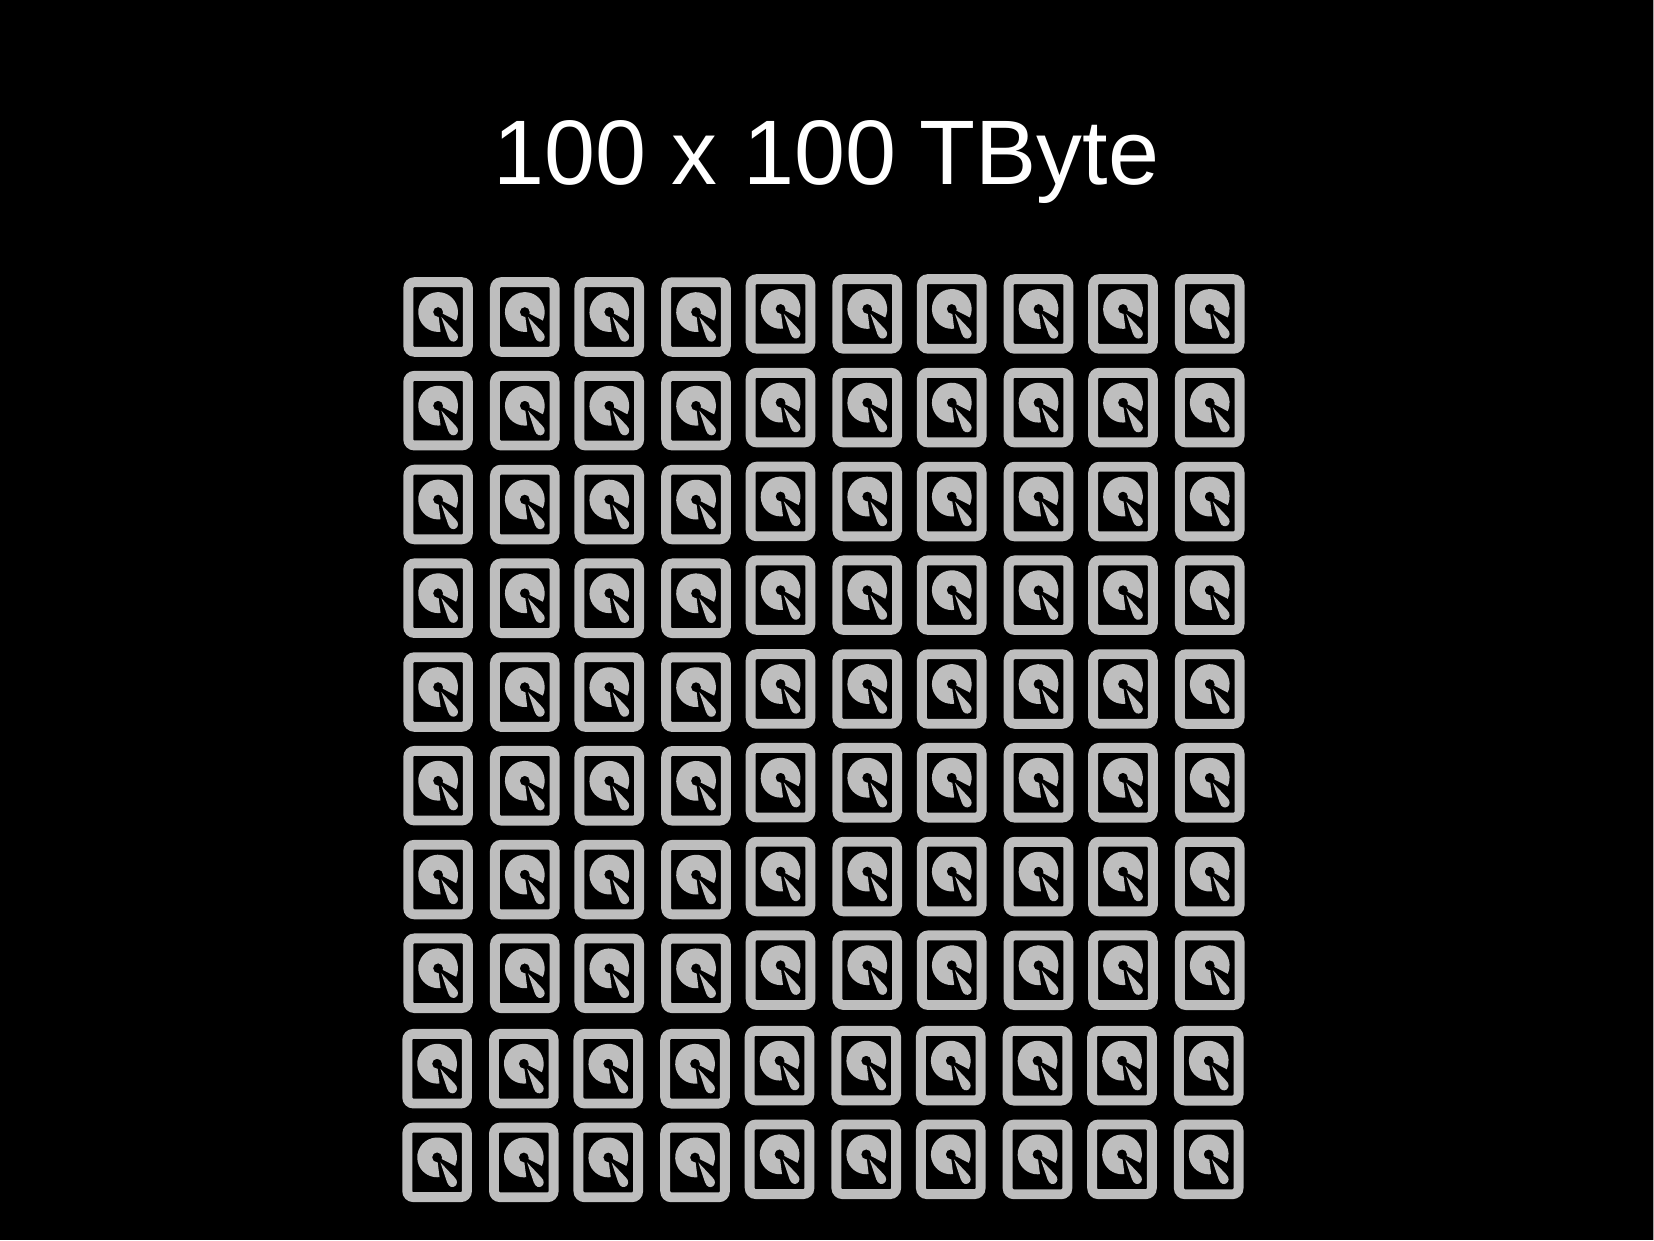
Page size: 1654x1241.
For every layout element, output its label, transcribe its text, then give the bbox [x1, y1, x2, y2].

picture [395, 931, 481, 1016]
picture [825, 459, 995, 544]
picture [996, 834, 1166, 919]
picture [482, 931, 652, 1016]
picture [1167, 365, 1252, 450]
picture [1167, 740, 1252, 826]
picture [825, 740, 995, 826]
picture [653, 927, 823, 1016]
picture [652, 1023, 822, 1112]
picture [1166, 1023, 1251, 1108]
picture [825, 646, 995, 732]
picture [394, 1026, 480, 1111]
picture [395, 649, 481, 735]
picture [823, 1023, 994, 1108]
picture [395, 368, 481, 453]
picture [995, 1117, 1165, 1202]
picture [996, 927, 1166, 1013]
picture [1167, 271, 1252, 357]
picture [825, 834, 995, 919]
picture [996, 459, 1166, 544]
picture [481, 1120, 651, 1205]
picture [653, 552, 823, 641]
picture [1167, 459, 1252, 544]
picture [395, 274, 481, 360]
picture [995, 1023, 1165, 1108]
picture [996, 271, 1166, 357]
picture [482, 837, 652, 922]
picture [1167, 552, 1252, 638]
picture [1167, 928, 1252, 1013]
picture [653, 365, 823, 453]
picture [996, 552, 1166, 638]
picture [653, 271, 823, 360]
picture [395, 555, 481, 641]
title 100 x 100 TByte [82, 49, 1571, 257]
picture [394, 1120, 480, 1205]
picture [481, 1026, 651, 1111]
picture [482, 743, 652, 829]
picture [395, 837, 481, 922]
picture [653, 646, 823, 735]
picture [1167, 646, 1252, 732]
picture [482, 274, 652, 360]
picture [823, 1117, 994, 1202]
picture [1166, 1117, 1251, 1202]
picture [825, 927, 995, 1013]
picture [825, 365, 995, 450]
picture [996, 365, 1166, 450]
picture [825, 271, 995, 357]
picture [482, 555, 652, 641]
picture [482, 649, 652, 735]
picture [482, 368, 652, 453]
picture [653, 459, 823, 547]
picture [653, 834, 823, 922]
picture [996, 740, 1166, 826]
picture [395, 743, 481, 828]
picture [652, 1117, 822, 1205]
picture [482, 462, 652, 547]
picture [1167, 834, 1252, 919]
picture [395, 462, 481, 547]
picture [825, 552, 995, 638]
picture [996, 646, 1166, 732]
picture [653, 740, 823, 829]
